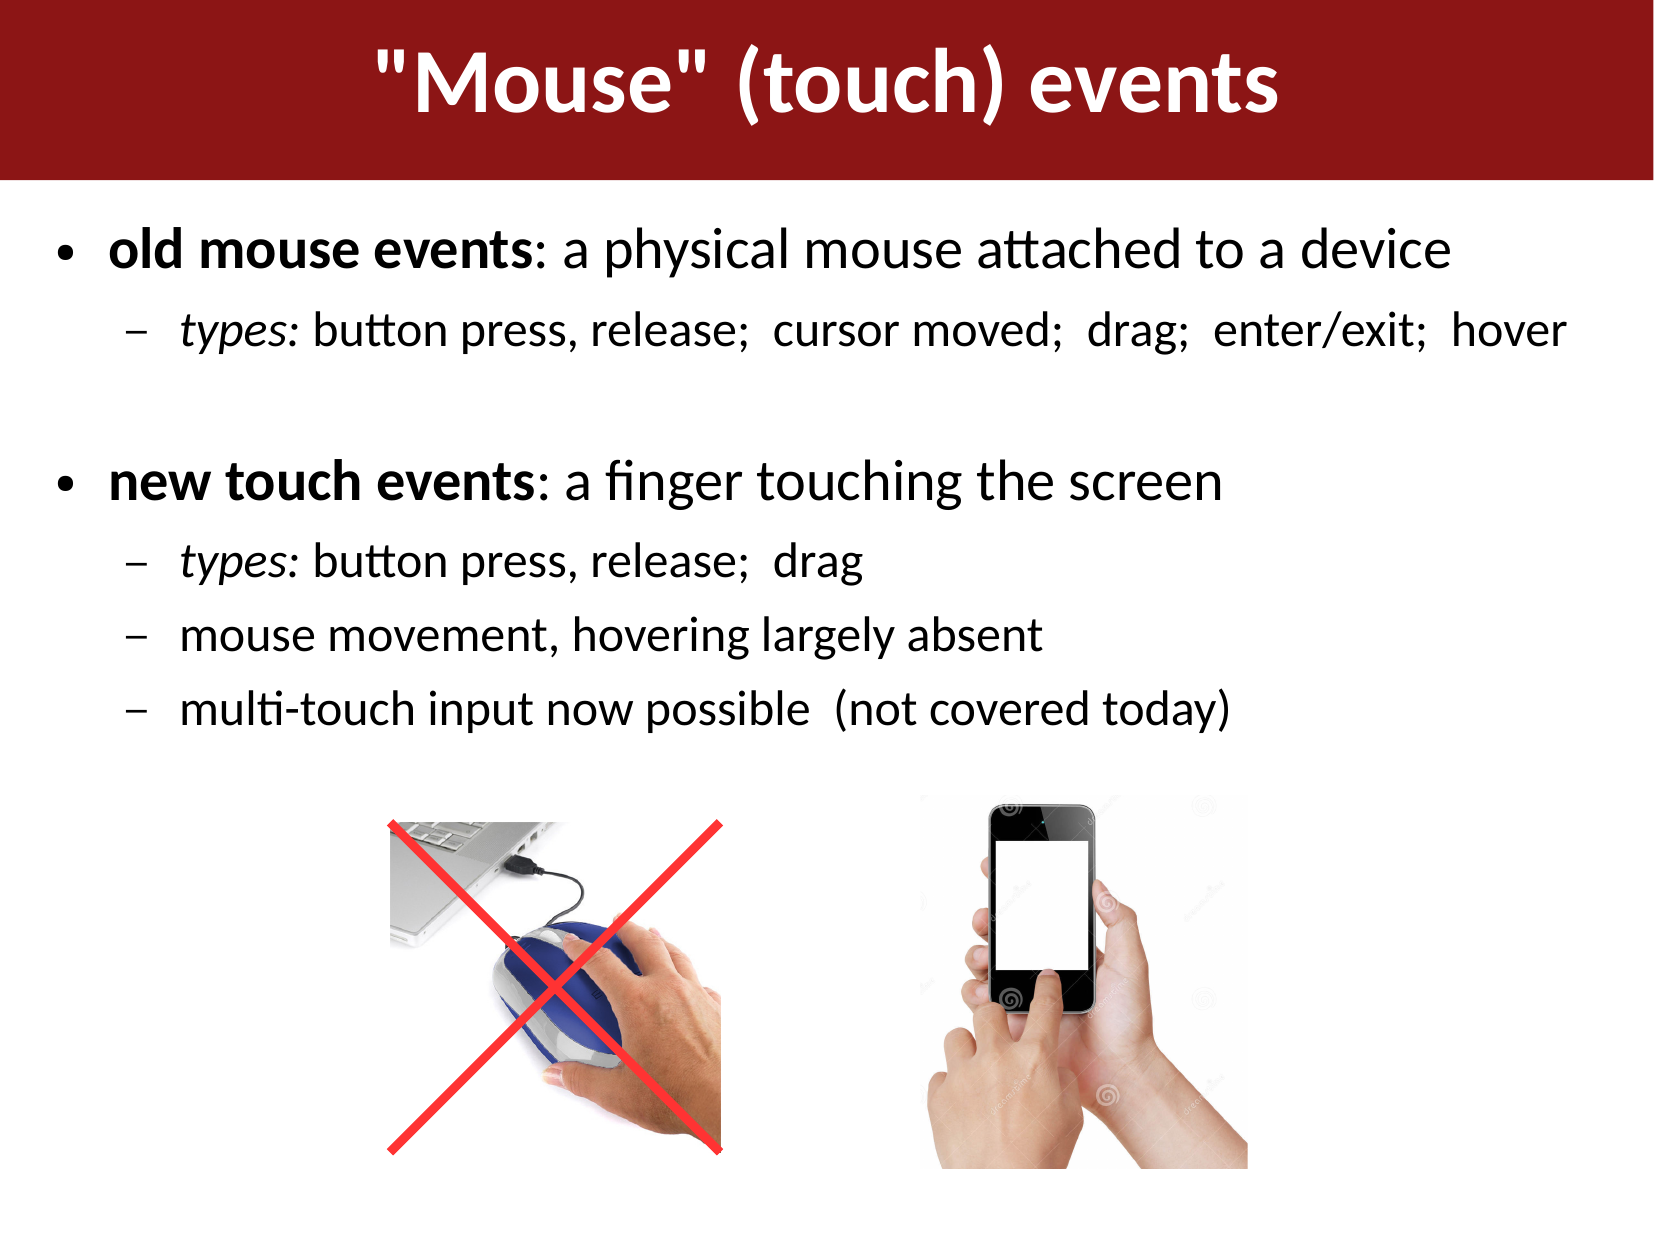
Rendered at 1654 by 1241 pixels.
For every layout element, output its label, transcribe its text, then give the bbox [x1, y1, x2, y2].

list old mouse events: a physical mouse attached to a device types: button press, release; cursor moved; drag; enter/exit; hover new touch events: a finger touching the screen types: button press, release; drag mouse movement, hovering largely absent multi-touch input now possible (not covered today) [37, 225, 1636, 1186]
picture [390, 830, 547, 1144]
picture [398, 822, 712, 979]
picture [563, 829, 721, 1145]
picture [397, 995, 713, 1153]
title "Mouse" (touch) events [0, 0, 1654, 181]
picture [920, 795, 1248, 1169]
